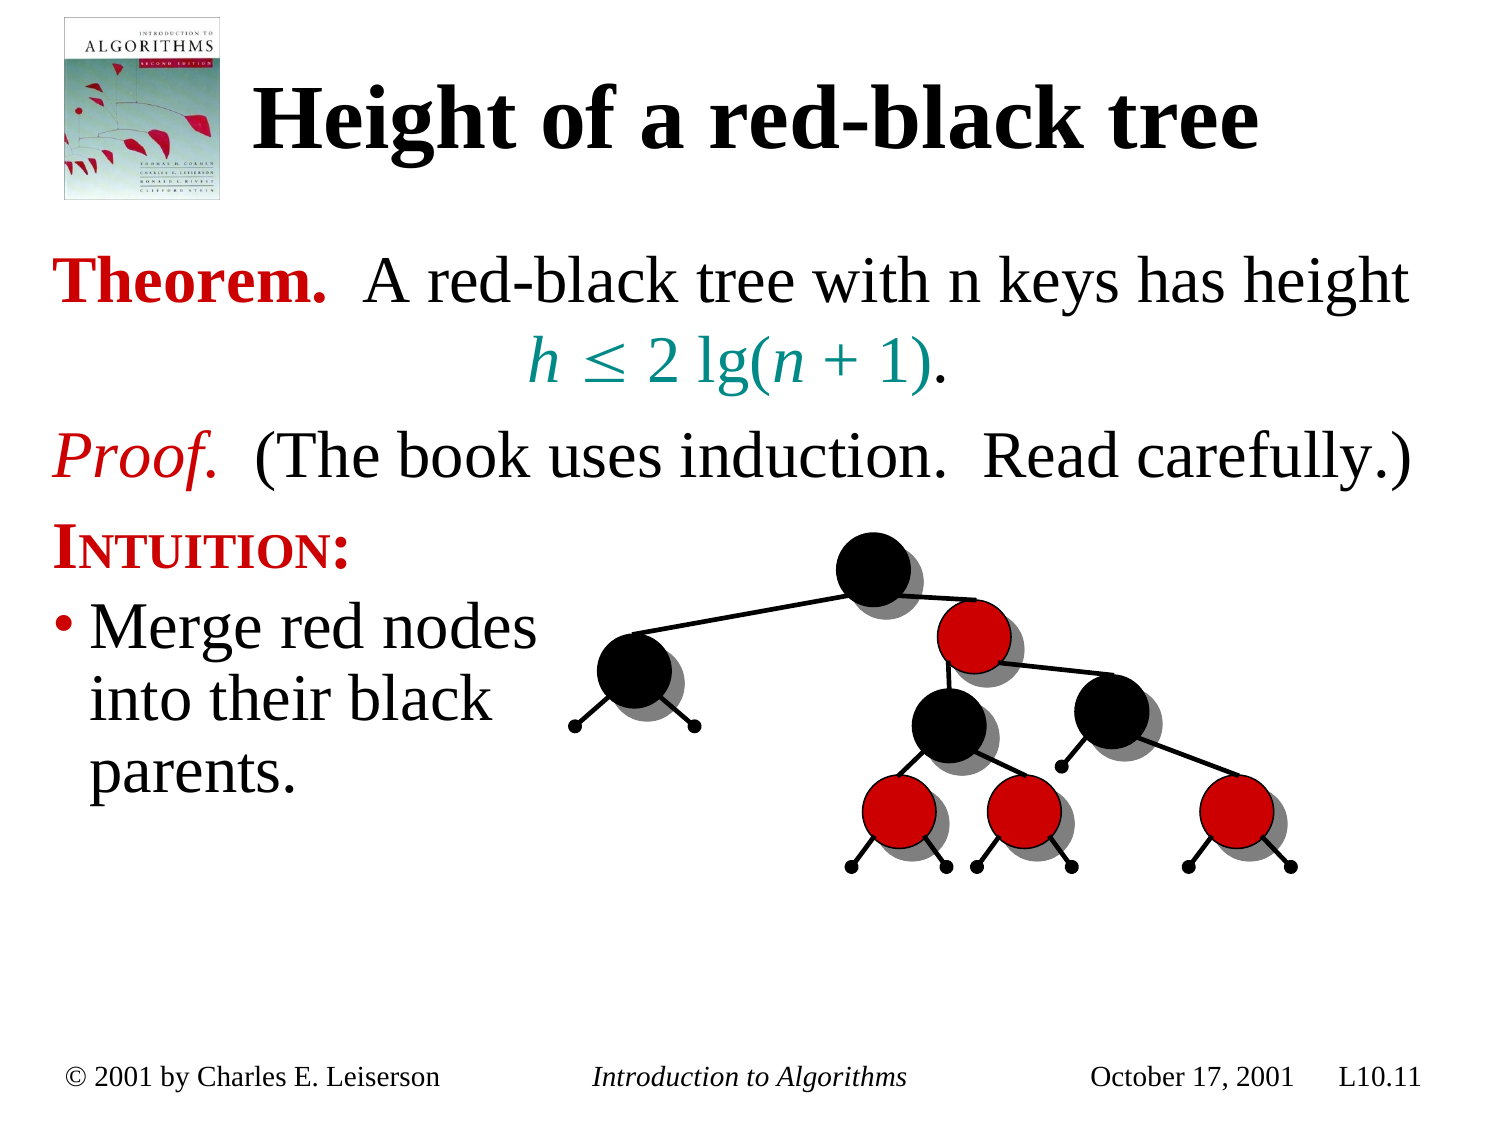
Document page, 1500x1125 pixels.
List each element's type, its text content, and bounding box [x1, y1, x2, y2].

text_box Proof. (The book uses induction. Read carefully.) [37, 403, 1430, 499]
text_box [912, 689, 986, 763]
text_box [937, 600, 1012, 674]
text_box Introduction to Algorithms [577, 1049, 923, 1101]
text_box October 17, 2001 L10.<number> [982, 1049, 1438, 1101]
text_box [597, 634, 672, 708]
text_box [1200, 775, 1274, 849]
text_box [862, 775, 937, 849]
text_box Theorem. A red-black tree with n keys has height h  2 lg(n + 1). [37, 228, 1441, 404]
picture [64, 17, 220, 200]
text_box [987, 775, 1062, 849]
title Height of a red-black tree [237, 24, 1475, 213]
text_box INTUITION: Merge red nodes into their black parents. [37, 503, 563, 815]
text_box [836, 533, 911, 607]
text_box [1074, 675, 1149, 749]
